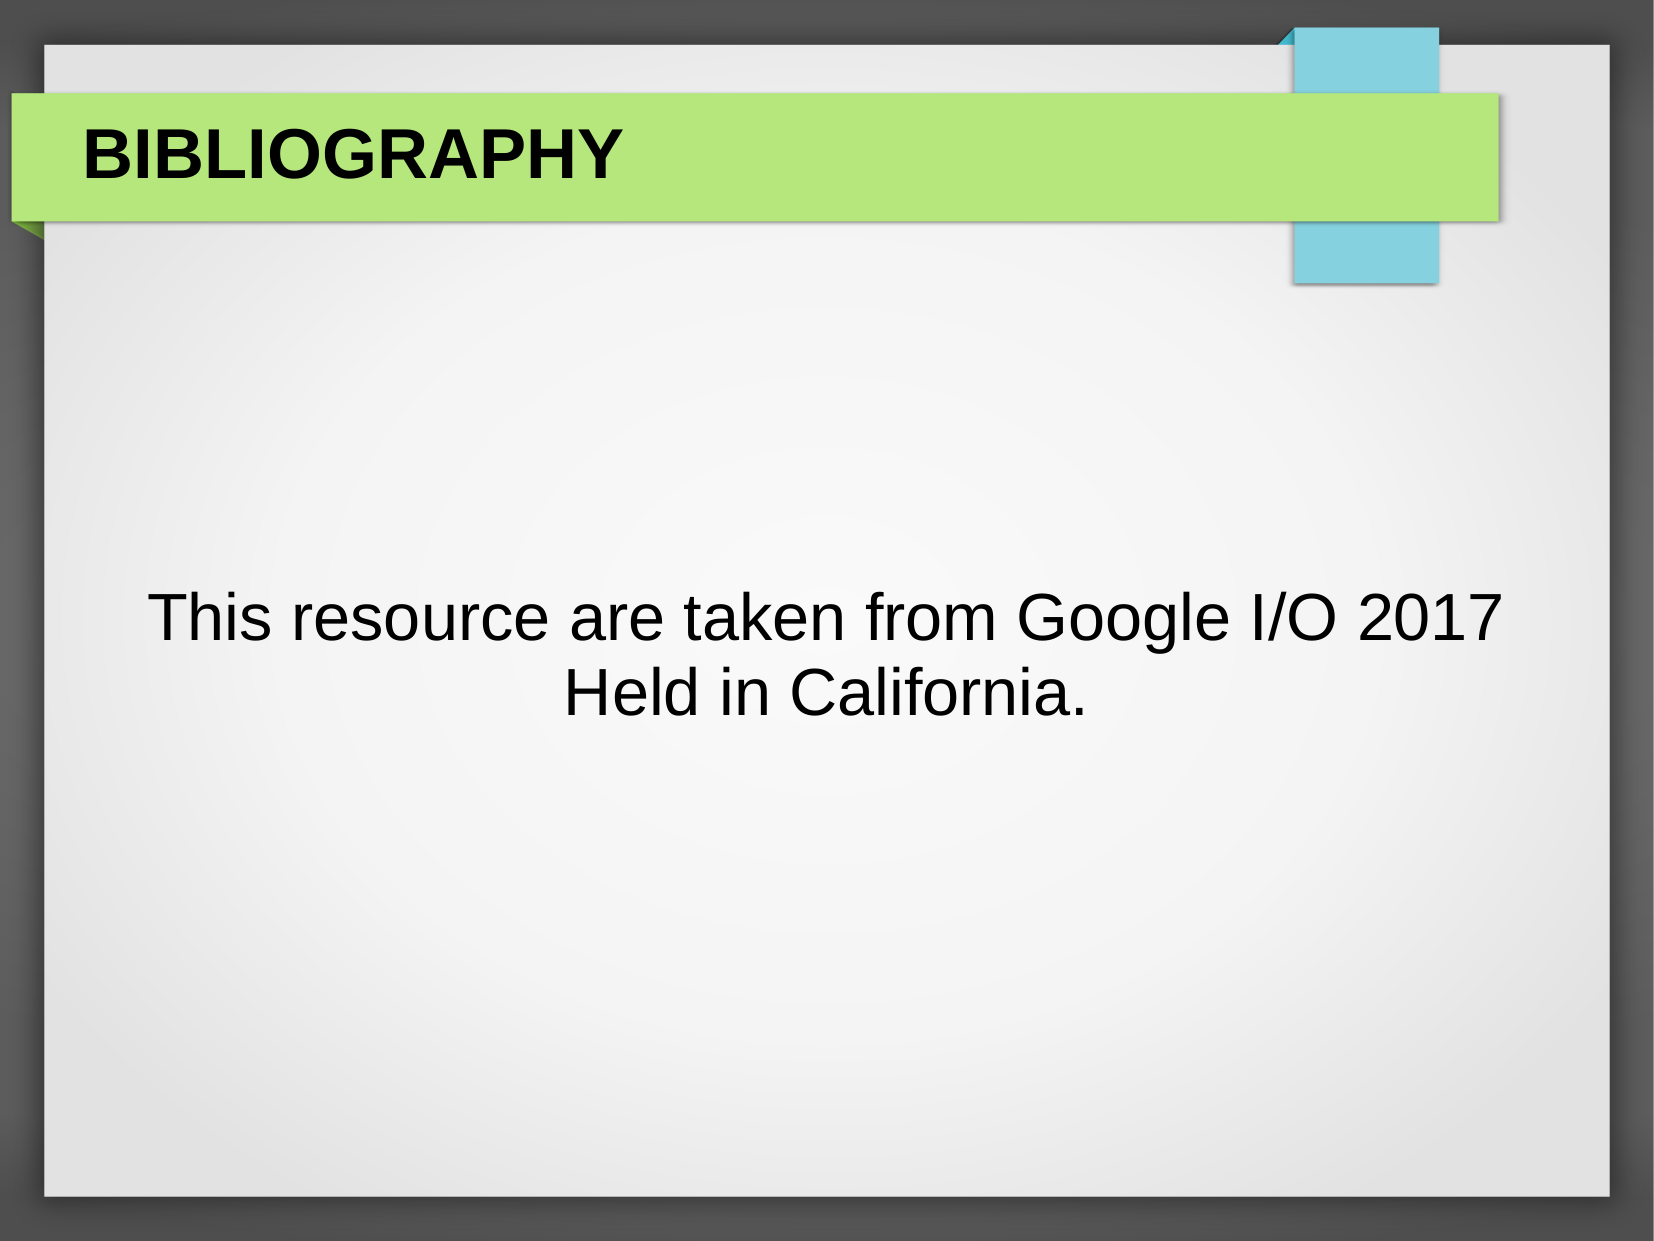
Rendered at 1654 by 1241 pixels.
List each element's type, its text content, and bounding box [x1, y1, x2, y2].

title BIBLIOGRAPHY [82, 94, 1264, 213]
subtitle This resource are taken from Google I/O 2017 Held in California. [82, 295, 1571, 1015]
picture [0, 0, 1654, 1241]
